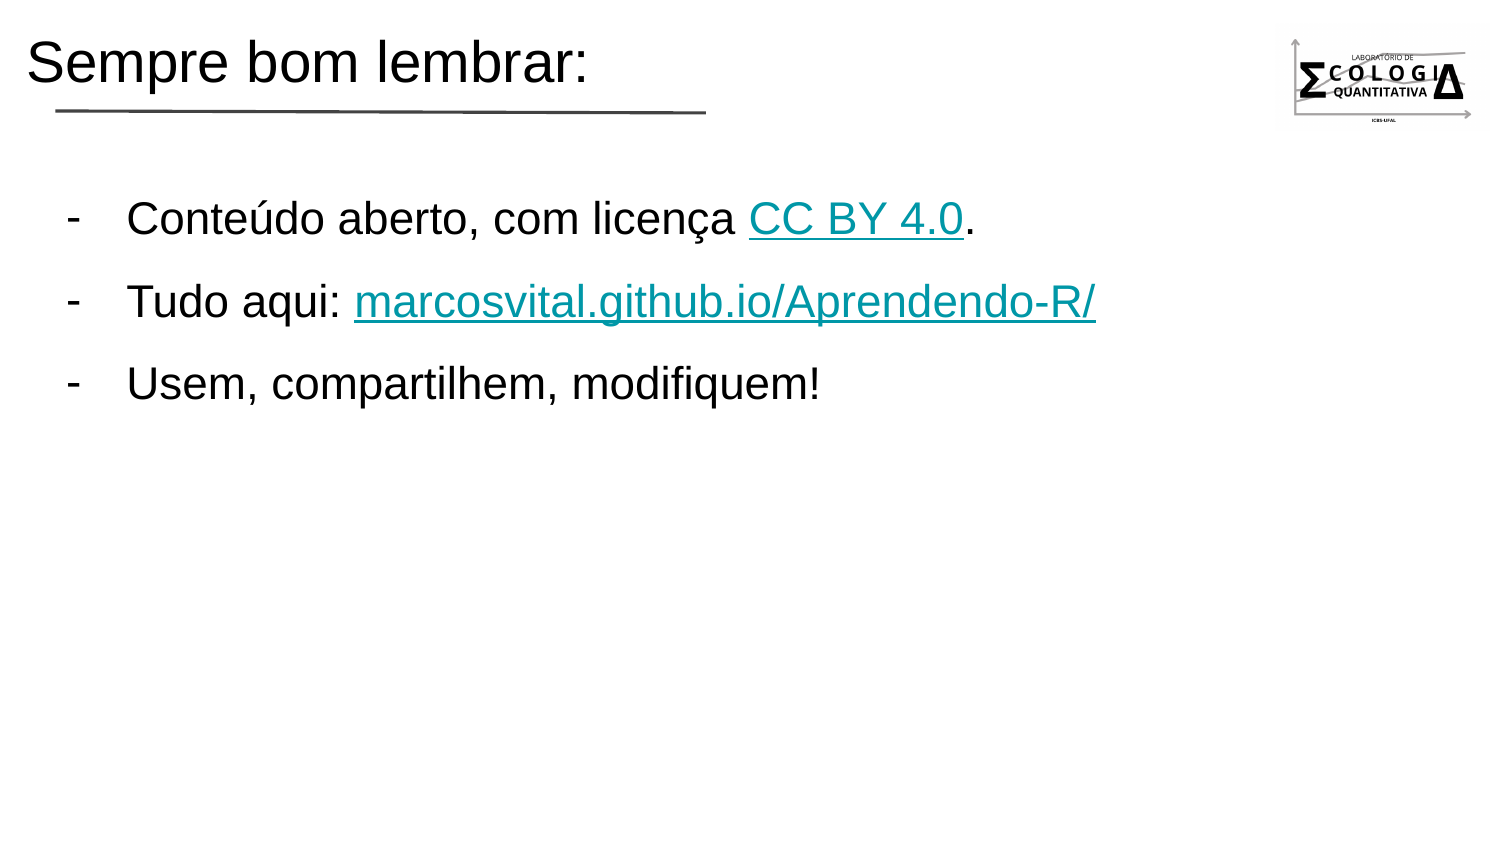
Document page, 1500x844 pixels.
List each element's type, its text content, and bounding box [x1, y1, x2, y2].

picture [1275, 23, 1490, 131]
text_box Sempre bom lembrar: [11, 9, 1210, 117]
text_box Conteúdo aberto, com licença CC BY 4.0. Tudo aqui: marcosvital.github.io/Aprendendo-R/ Usem, compartilhem, modifiquem! [36, 146, 1412, 566]
